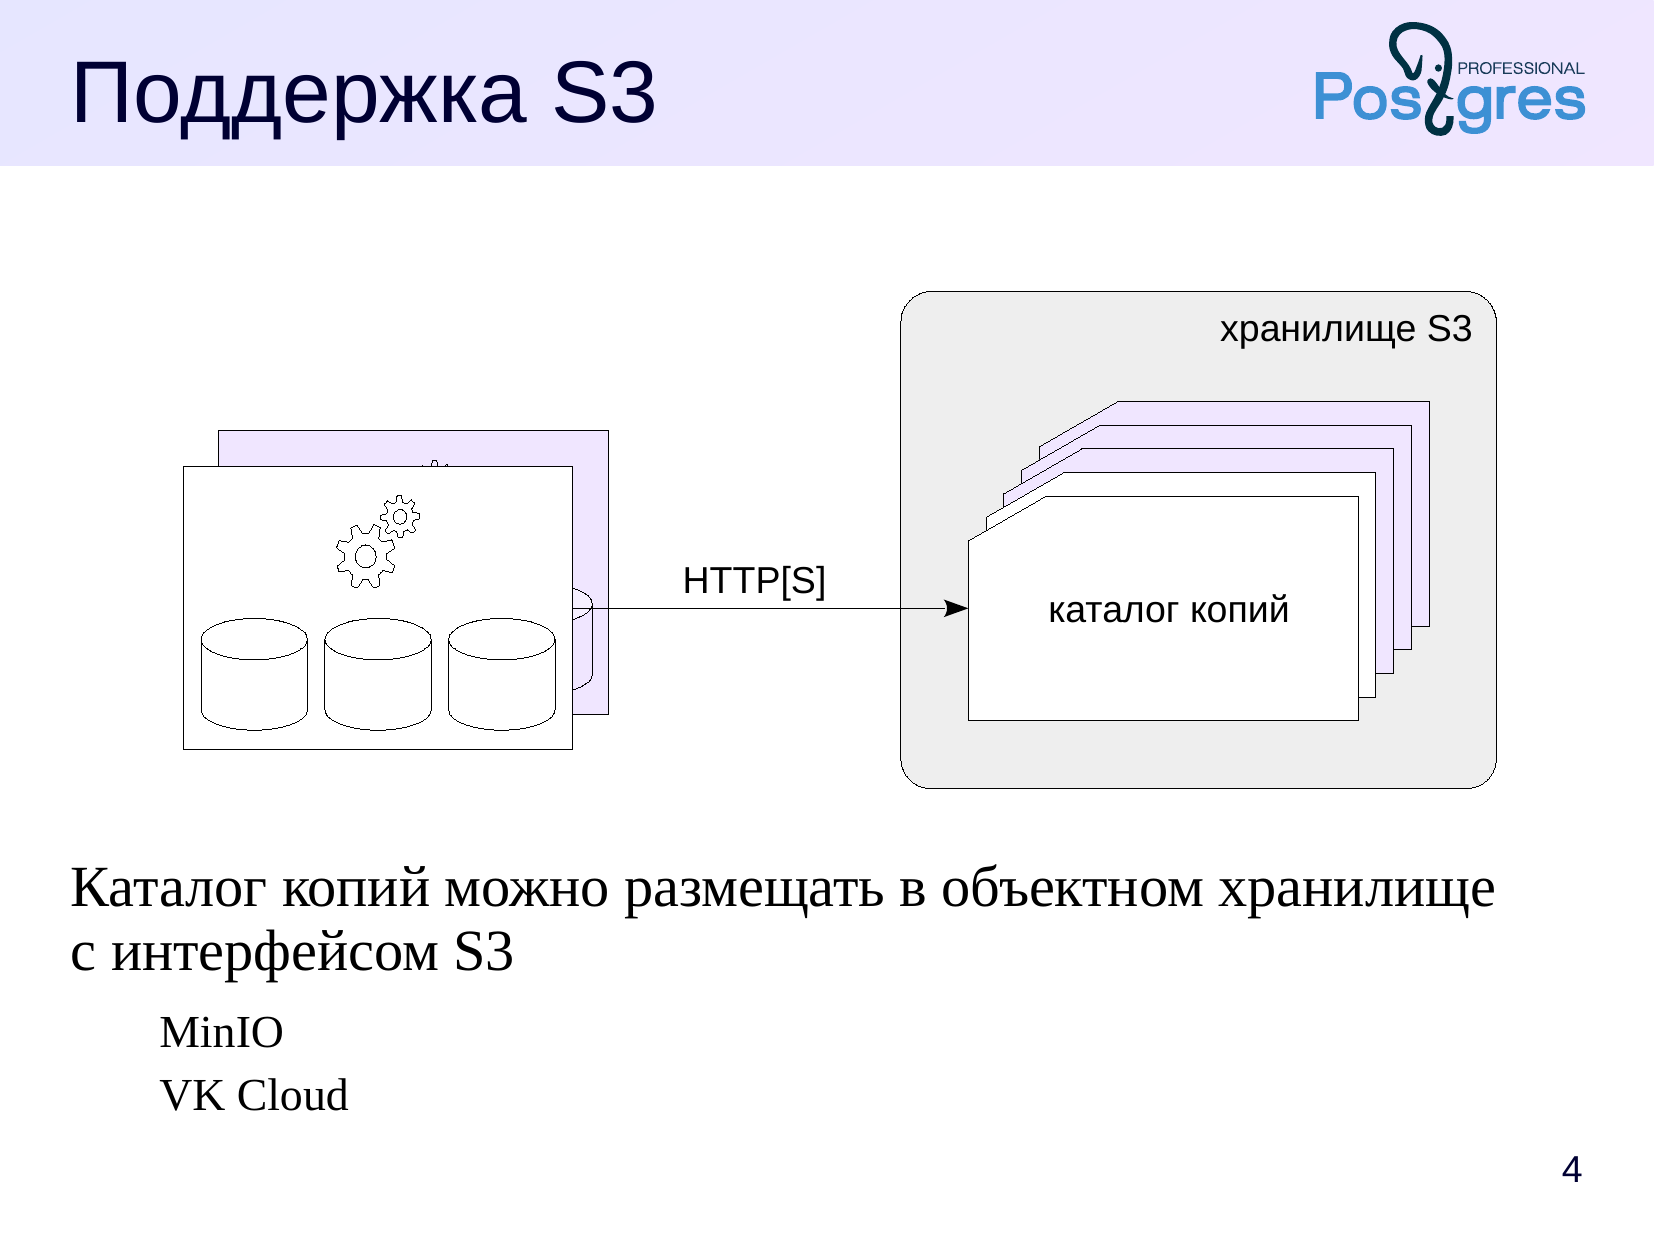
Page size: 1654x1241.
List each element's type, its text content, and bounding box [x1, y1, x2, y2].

list Каталог копий можно размещать в объектном хранилище с интерфейсом S3 MinIO VK Cloud [70, 854, 1583, 1134]
text_box [183, 430, 609, 750]
text_box каталог копий [1030, 580, 1308, 638]
title Поддержка S3 [70, 43, 1241, 143]
text_box [968, 401, 1430, 721]
text_box хранилище S3 [900, 291, 1497, 789]
text_box HTTP[S] [667, 552, 844, 610]
